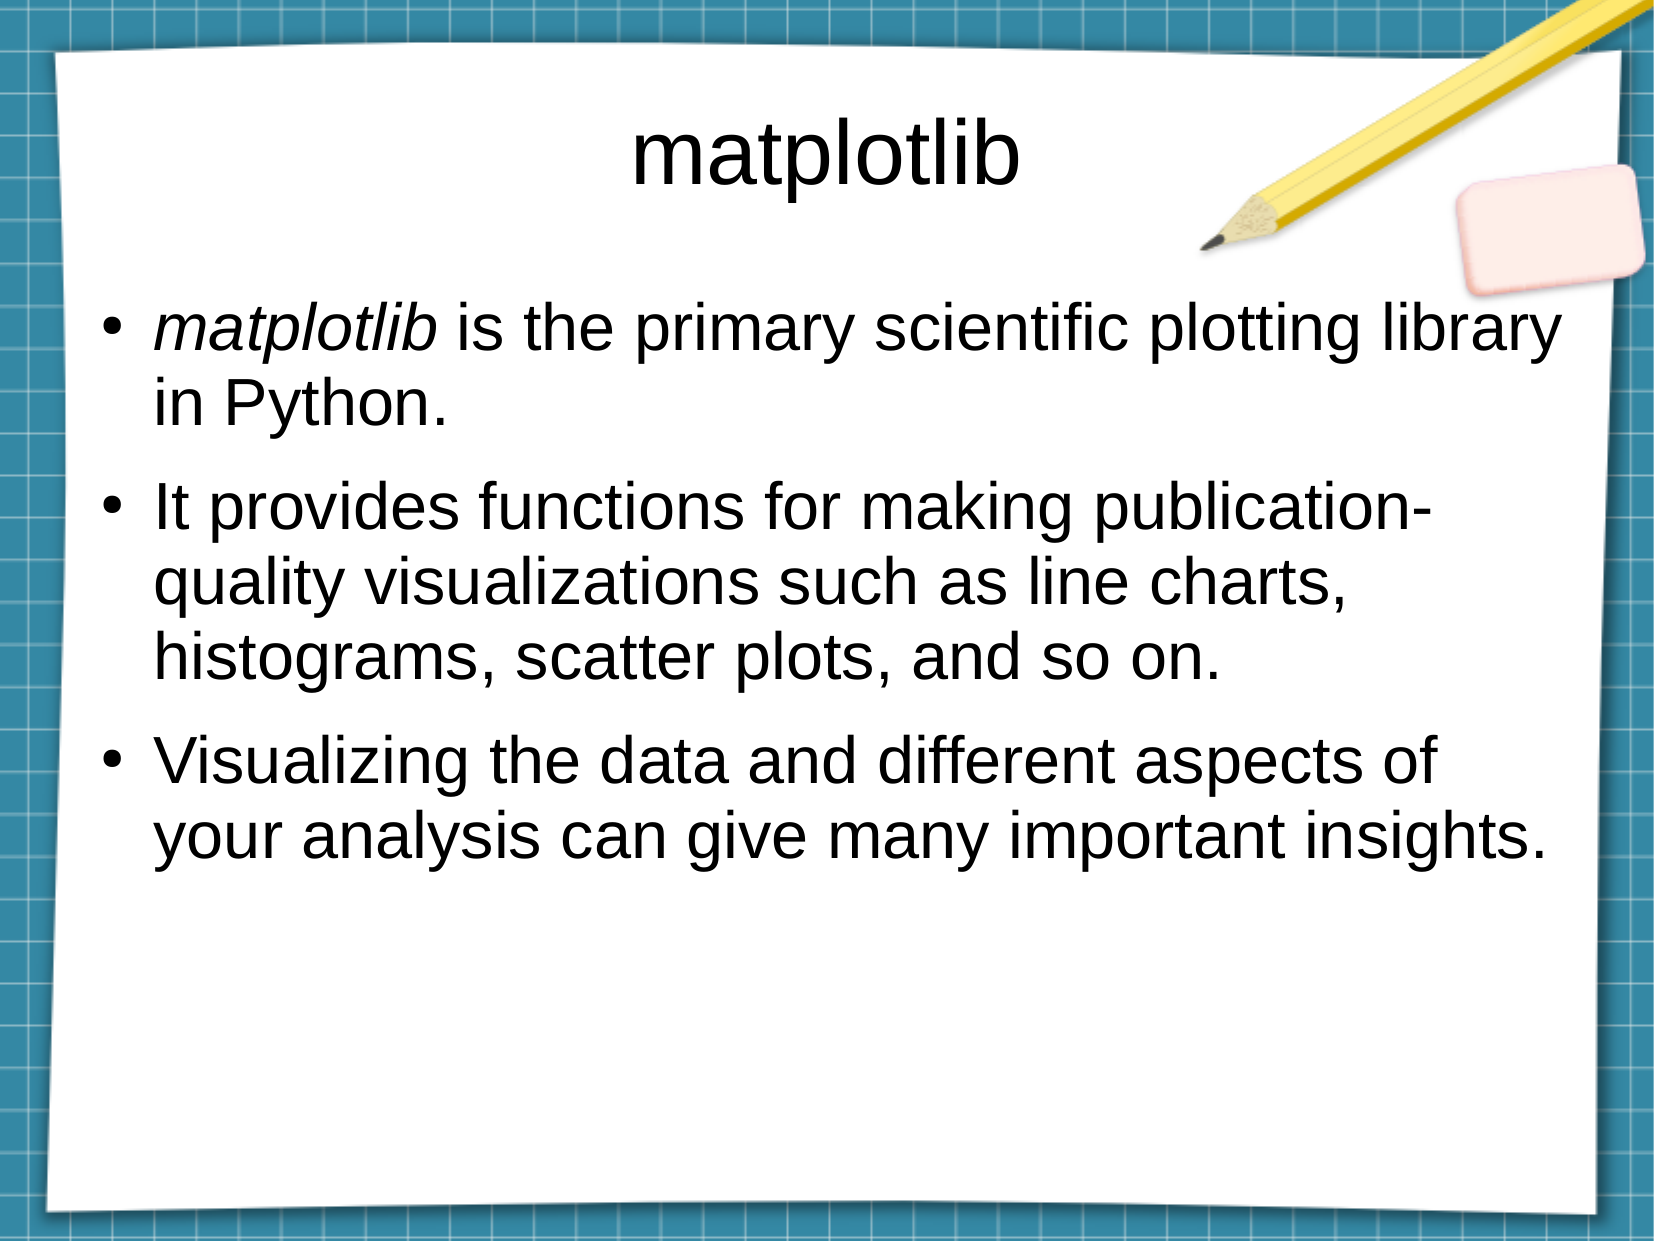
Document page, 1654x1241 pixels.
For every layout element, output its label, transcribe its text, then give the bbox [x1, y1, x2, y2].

title matplotlib [82, 49, 1571, 257]
picture [0, 0, 1654, 1241]
list matplotlib is the primary scientific plotting library in Python. It provides functions for making publication-quality visualizations such as line charts, histograms, scatter plots, and so on. Visualizing the data and different aspects of your analysis can give many important insights. [82, 290, 1571, 1182]
